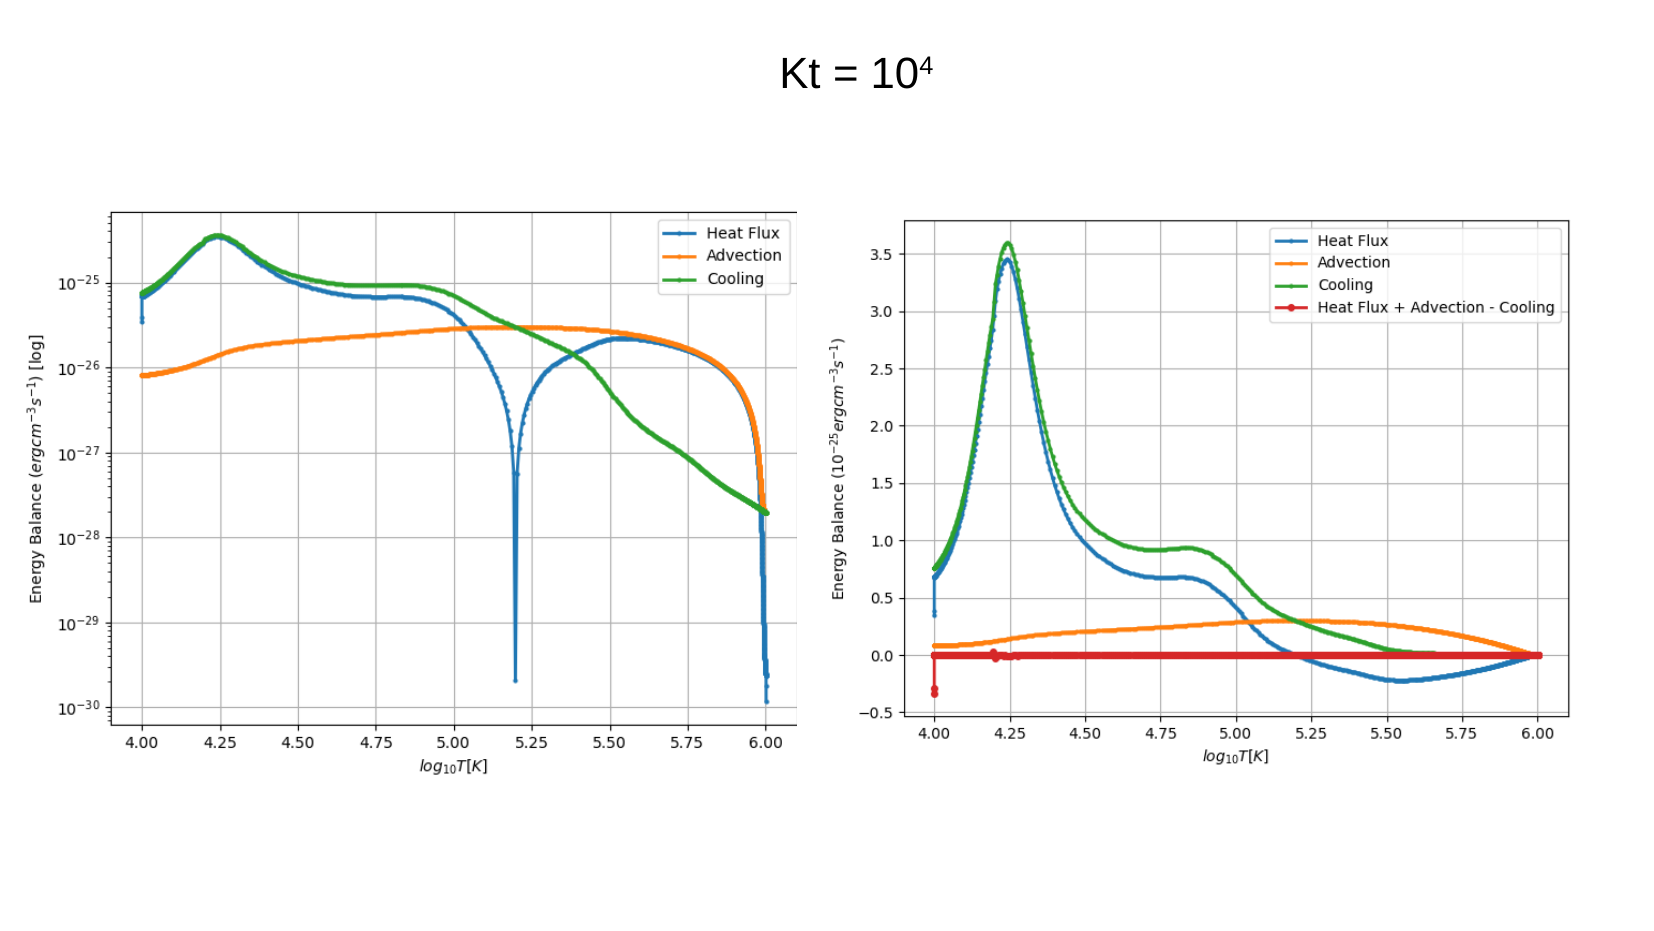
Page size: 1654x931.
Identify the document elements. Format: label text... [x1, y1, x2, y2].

text_box Kt = 104 [590, 29, 1123, 119]
picture [0, 132, 1654, 798]
